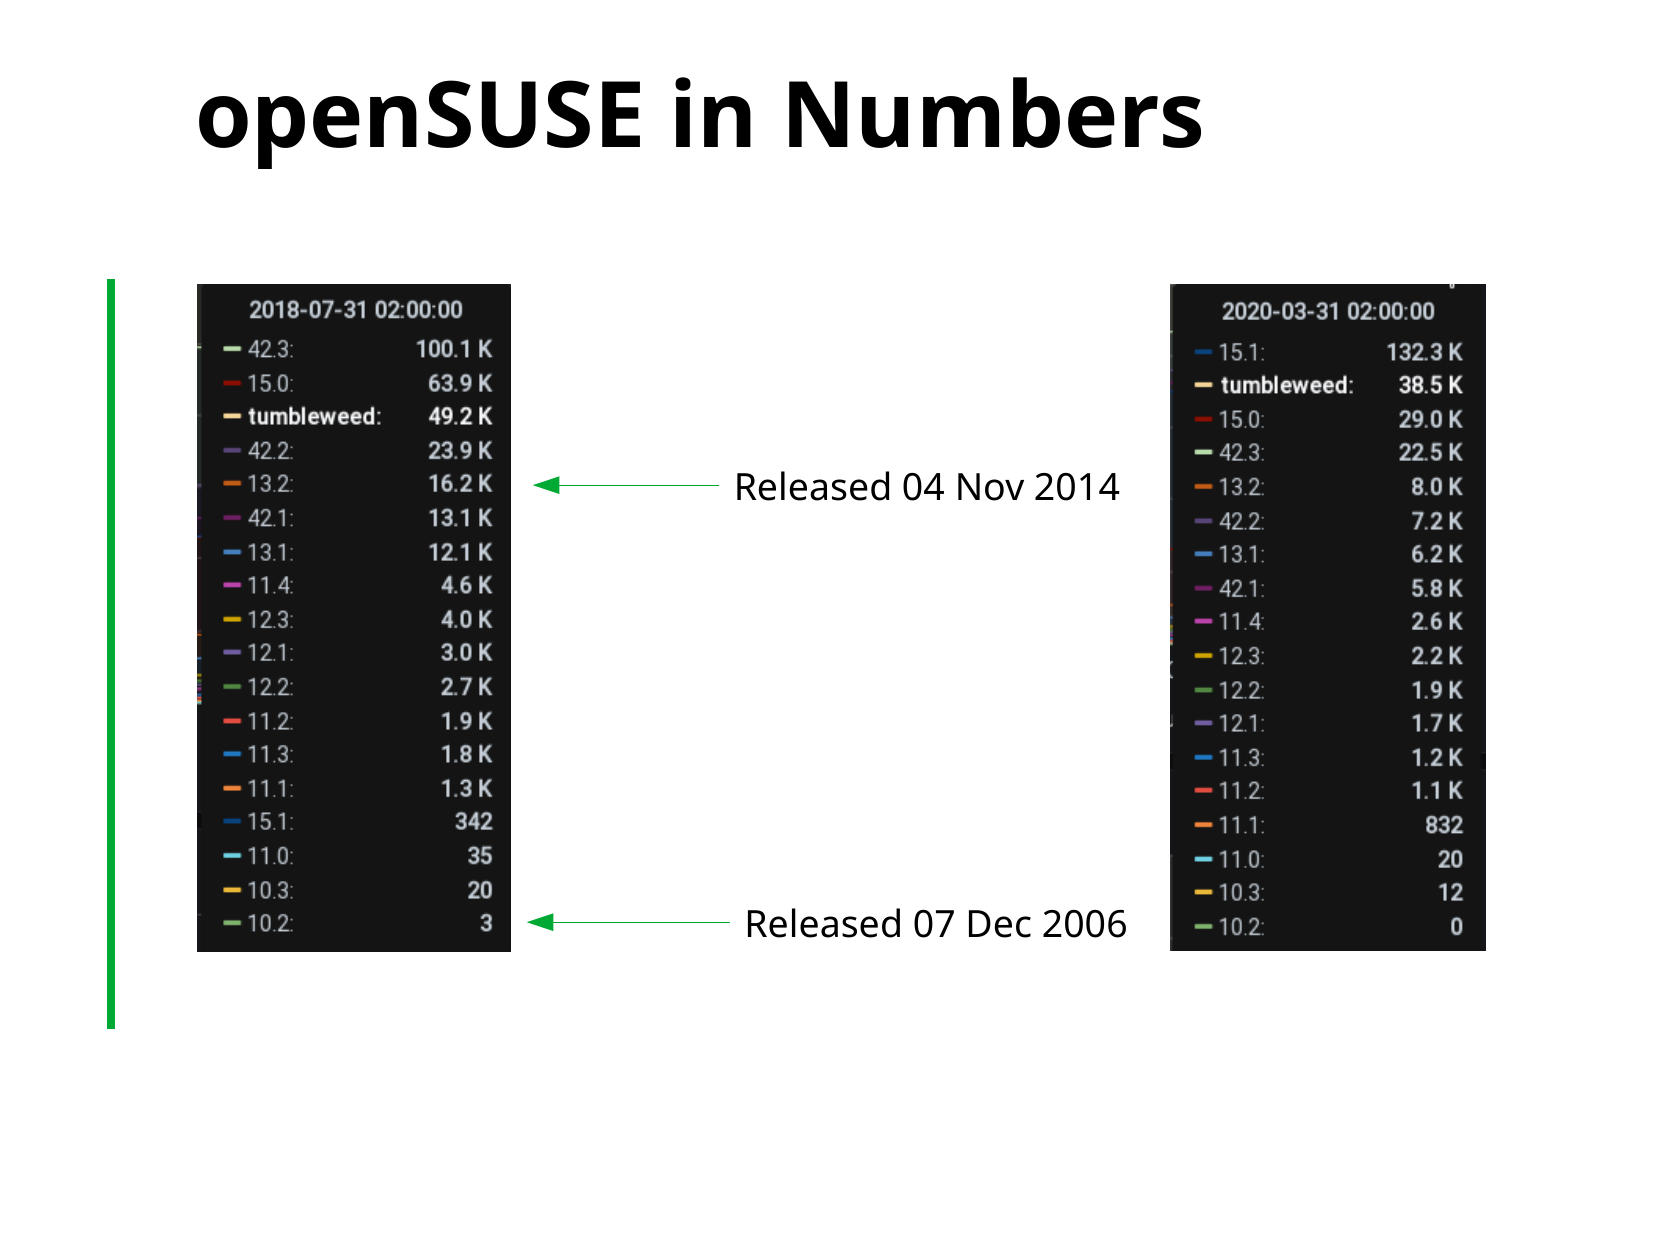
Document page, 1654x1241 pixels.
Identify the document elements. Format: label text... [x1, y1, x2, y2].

text_box Released 04 Nov 2014 [719, 453, 1129, 516]
picture [1170, 284, 1486, 951]
title openSUSE in Numbers [195, 8, 1621, 216]
picture [197, 284, 511, 953]
text_box Released 07 Dec 2006 [729, 890, 1156, 953]
